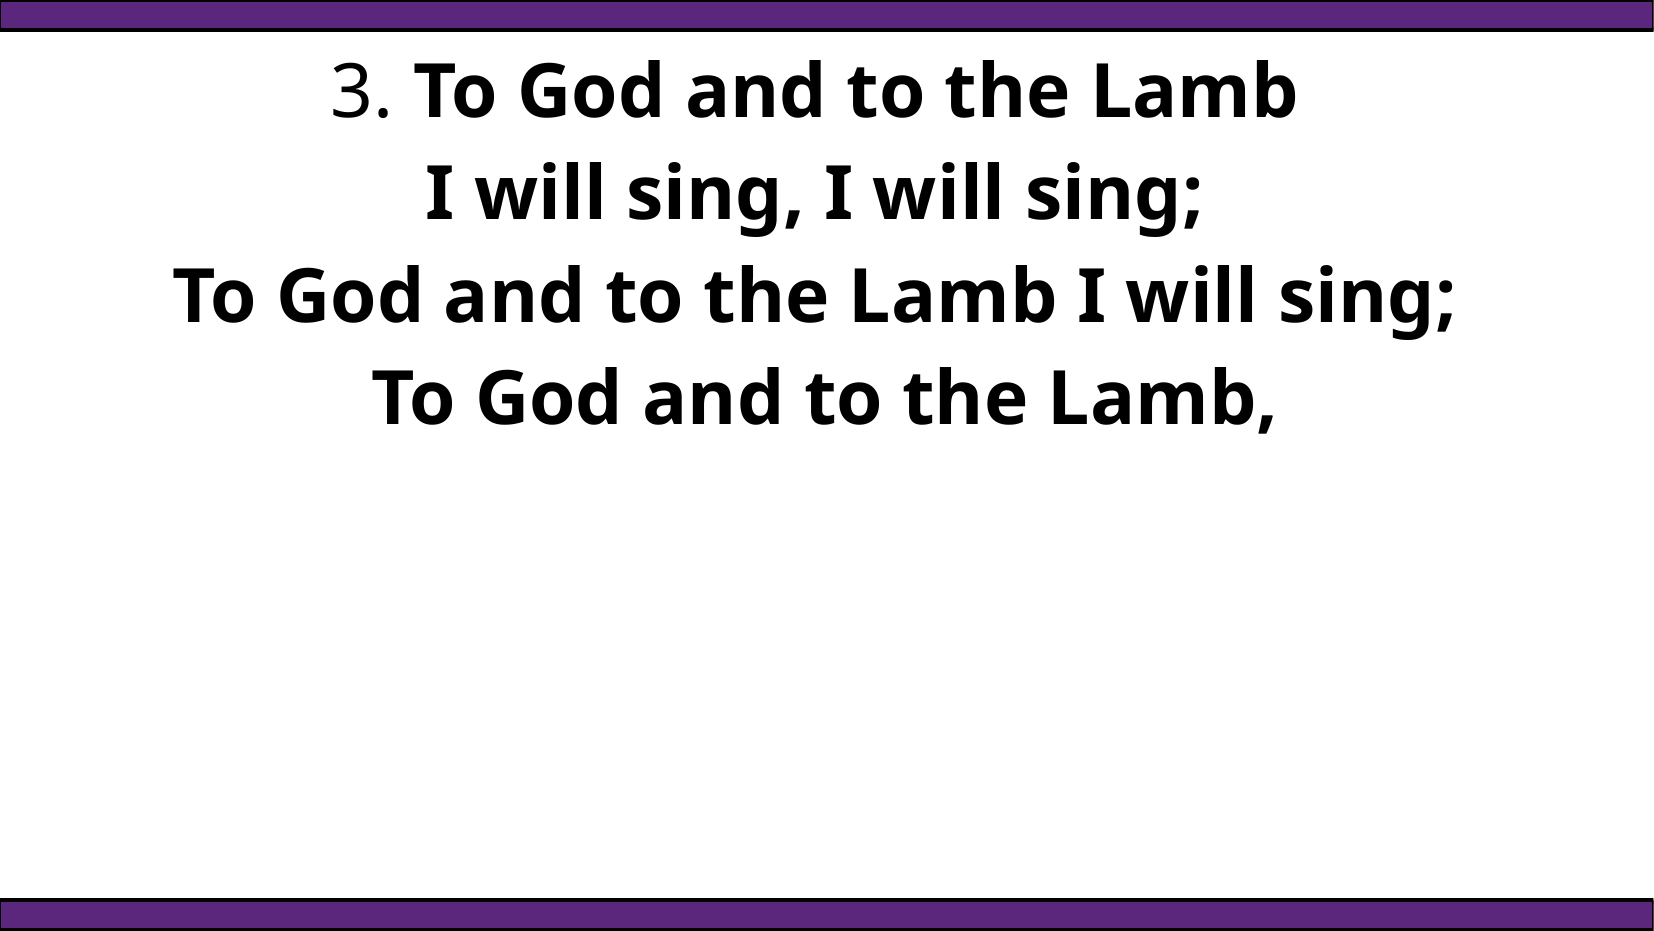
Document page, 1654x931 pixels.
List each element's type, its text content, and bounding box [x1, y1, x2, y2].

picture [0, 31, 1654, 900]
text_box [0, 0, 1654, 31]
text_box 3. To God and to the Lamb I will sing, I will sing; To God and to the Lamb I will sing; To God and to the Lamb, [60, 30, 1591, 445]
text_box [0, 900, 1654, 931]
